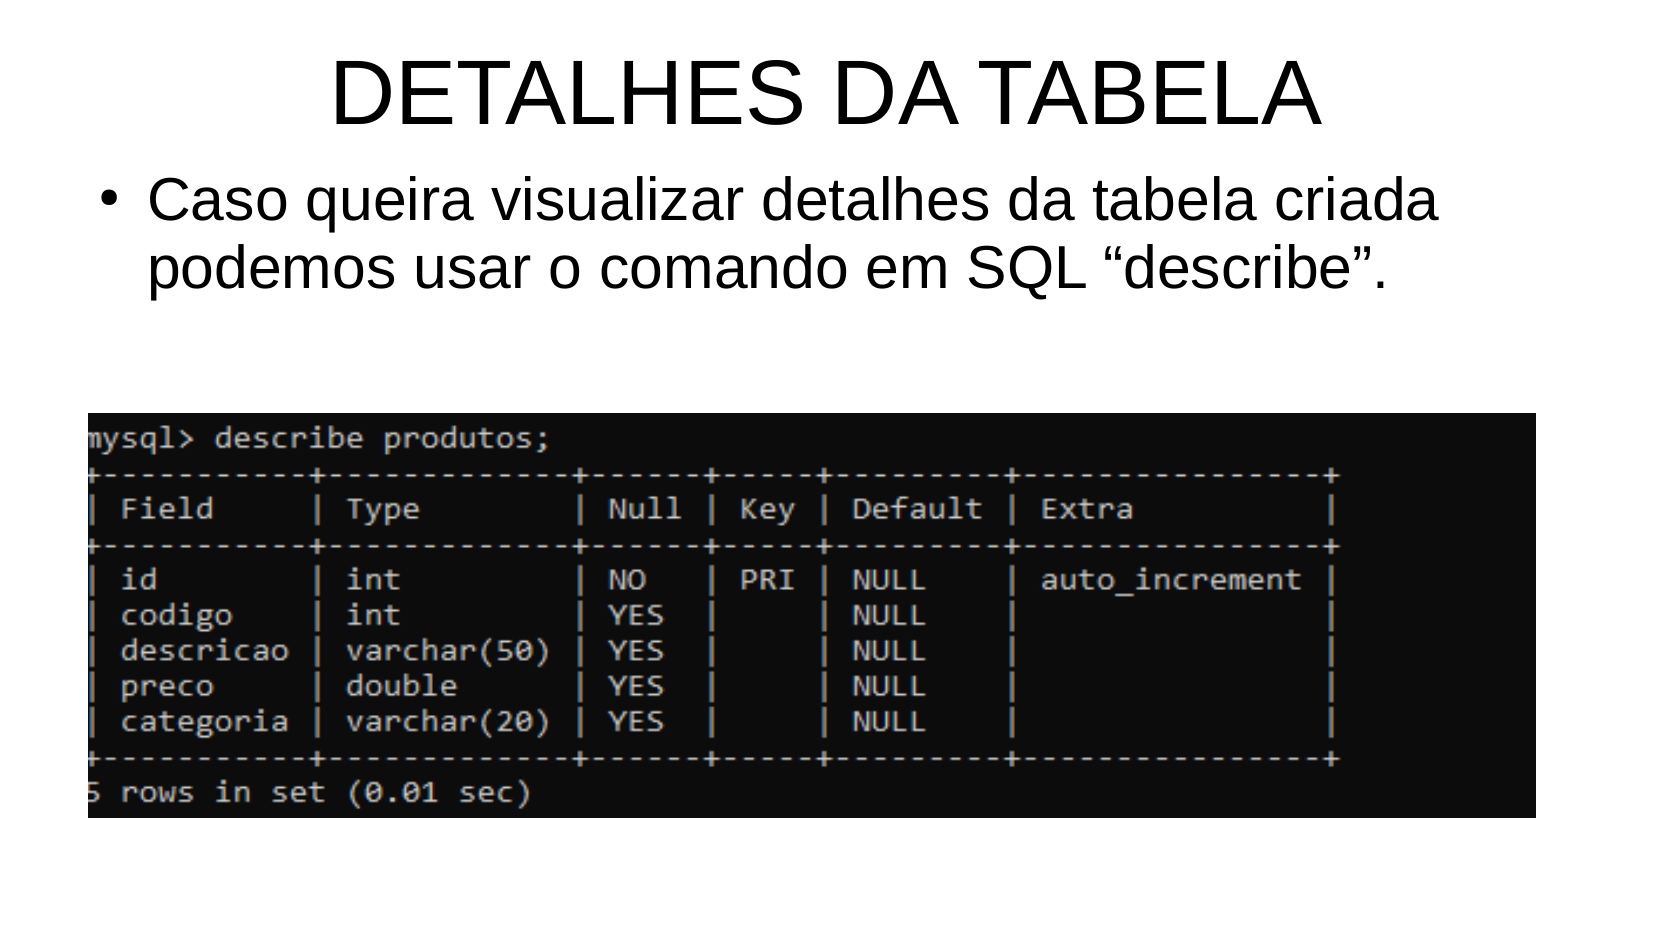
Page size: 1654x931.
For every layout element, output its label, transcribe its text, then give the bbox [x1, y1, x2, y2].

picture [88, 413, 1536, 818]
title DETALHES DA TABELA [82, 37, 1571, 148]
list Caso queira visualizar detalhes da tabela criada podemos usar o comando em SQL “describe”. [82, 165, 1571, 355]
